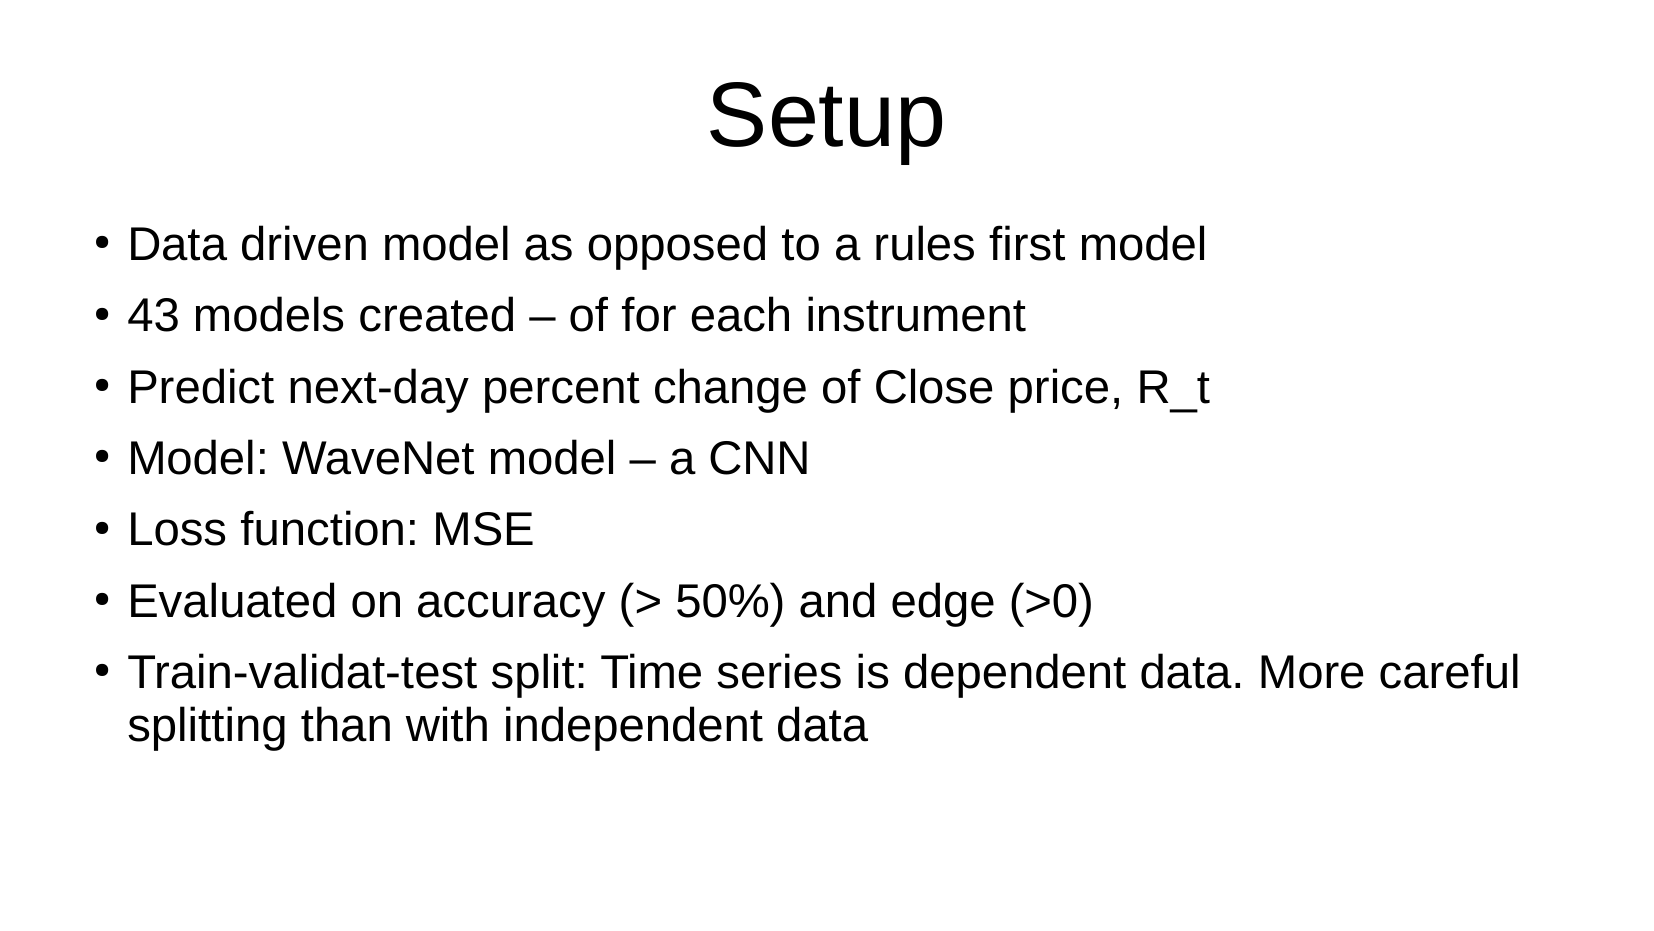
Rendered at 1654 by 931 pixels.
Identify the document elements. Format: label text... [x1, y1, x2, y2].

list Data driven model as opposed to a rules first model 43 models created – of for each instrument Predict next-day percent change of Close price, R_t Model: WaveNet model – a CNN Loss function: MSE Evaluated on accuracy (> 50%) and edge (>0) Train-validat-test split: Time series is dependent data. More careful splitting than with independent data [82, 217, 1571, 758]
title Setup [82, 37, 1571, 193]
